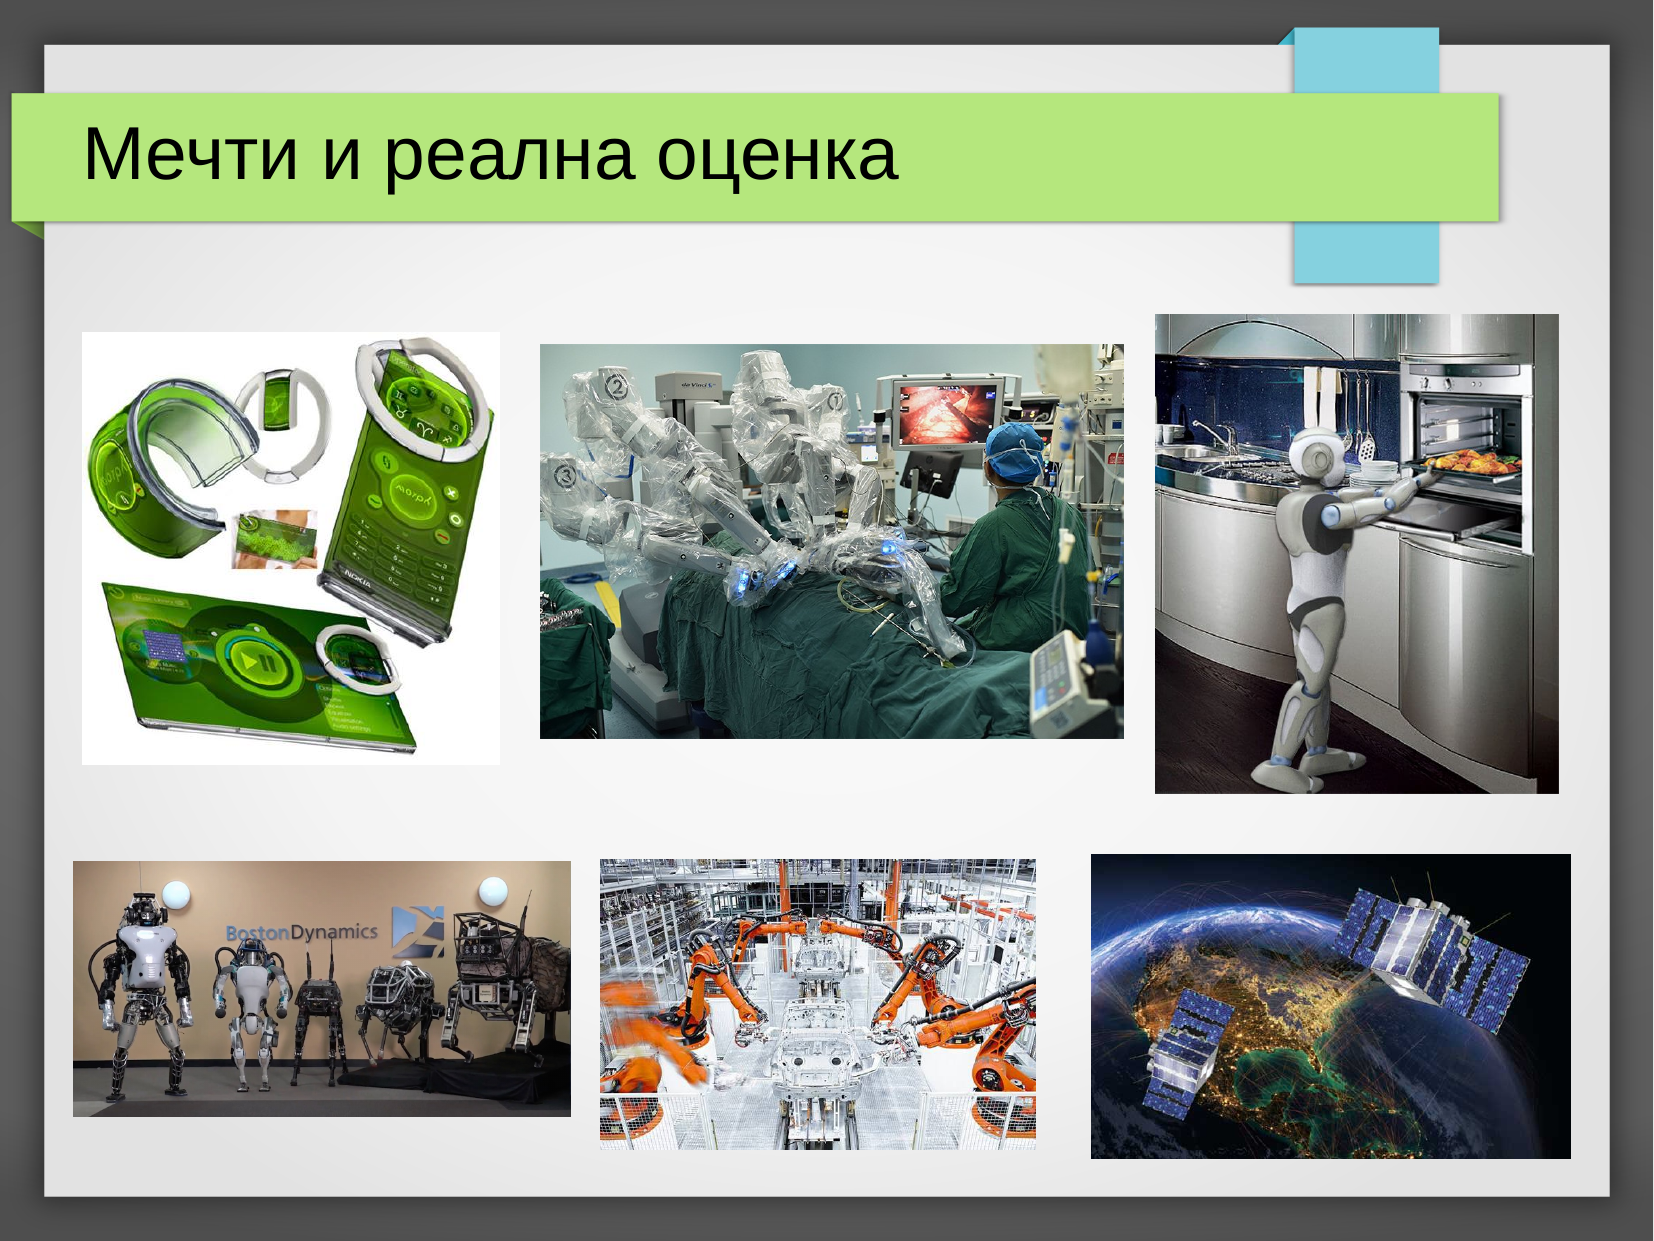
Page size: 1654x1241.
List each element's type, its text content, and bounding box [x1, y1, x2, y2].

subtitle [82, 295, 1571, 1015]
title Мечти и реална оценка [82, 94, 1264, 213]
picture [0, 0, 1654, 1241]
